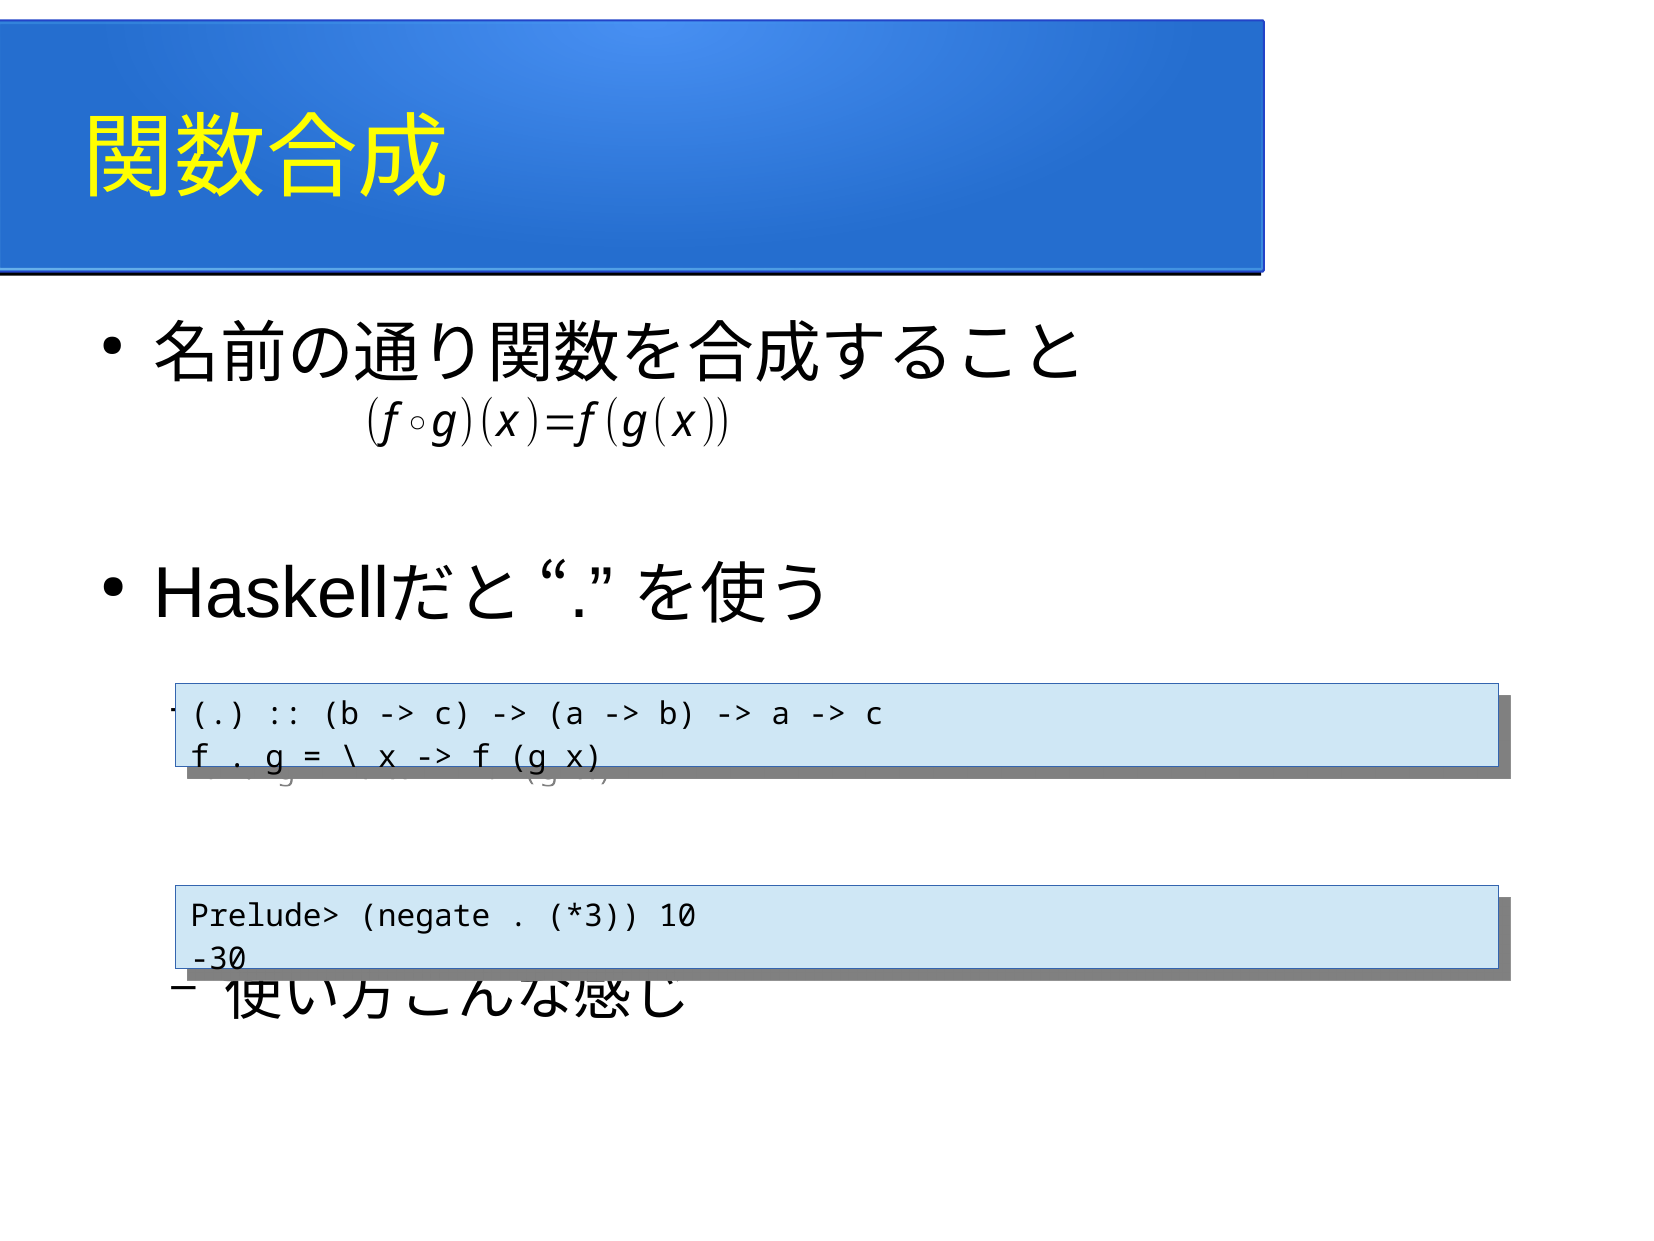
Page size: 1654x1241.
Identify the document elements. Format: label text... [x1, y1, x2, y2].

title 関数合成 [82, 47, 1235, 252]
list 名前の通り関数を合成すること Haskellだと “.” を使う 定義こんなの 使い方こんな感じ [82, 299, 1571, 1099]
chart [354, 393, 743, 449]
text_box Prelude> (negate . (*3)) 10 -30 [175, 885, 1499, 969]
text_box (.) :: (b -> c) -> (a -> b) -> a -> c f . g = \ x -> f (g x) [175, 683, 1499, 767]
